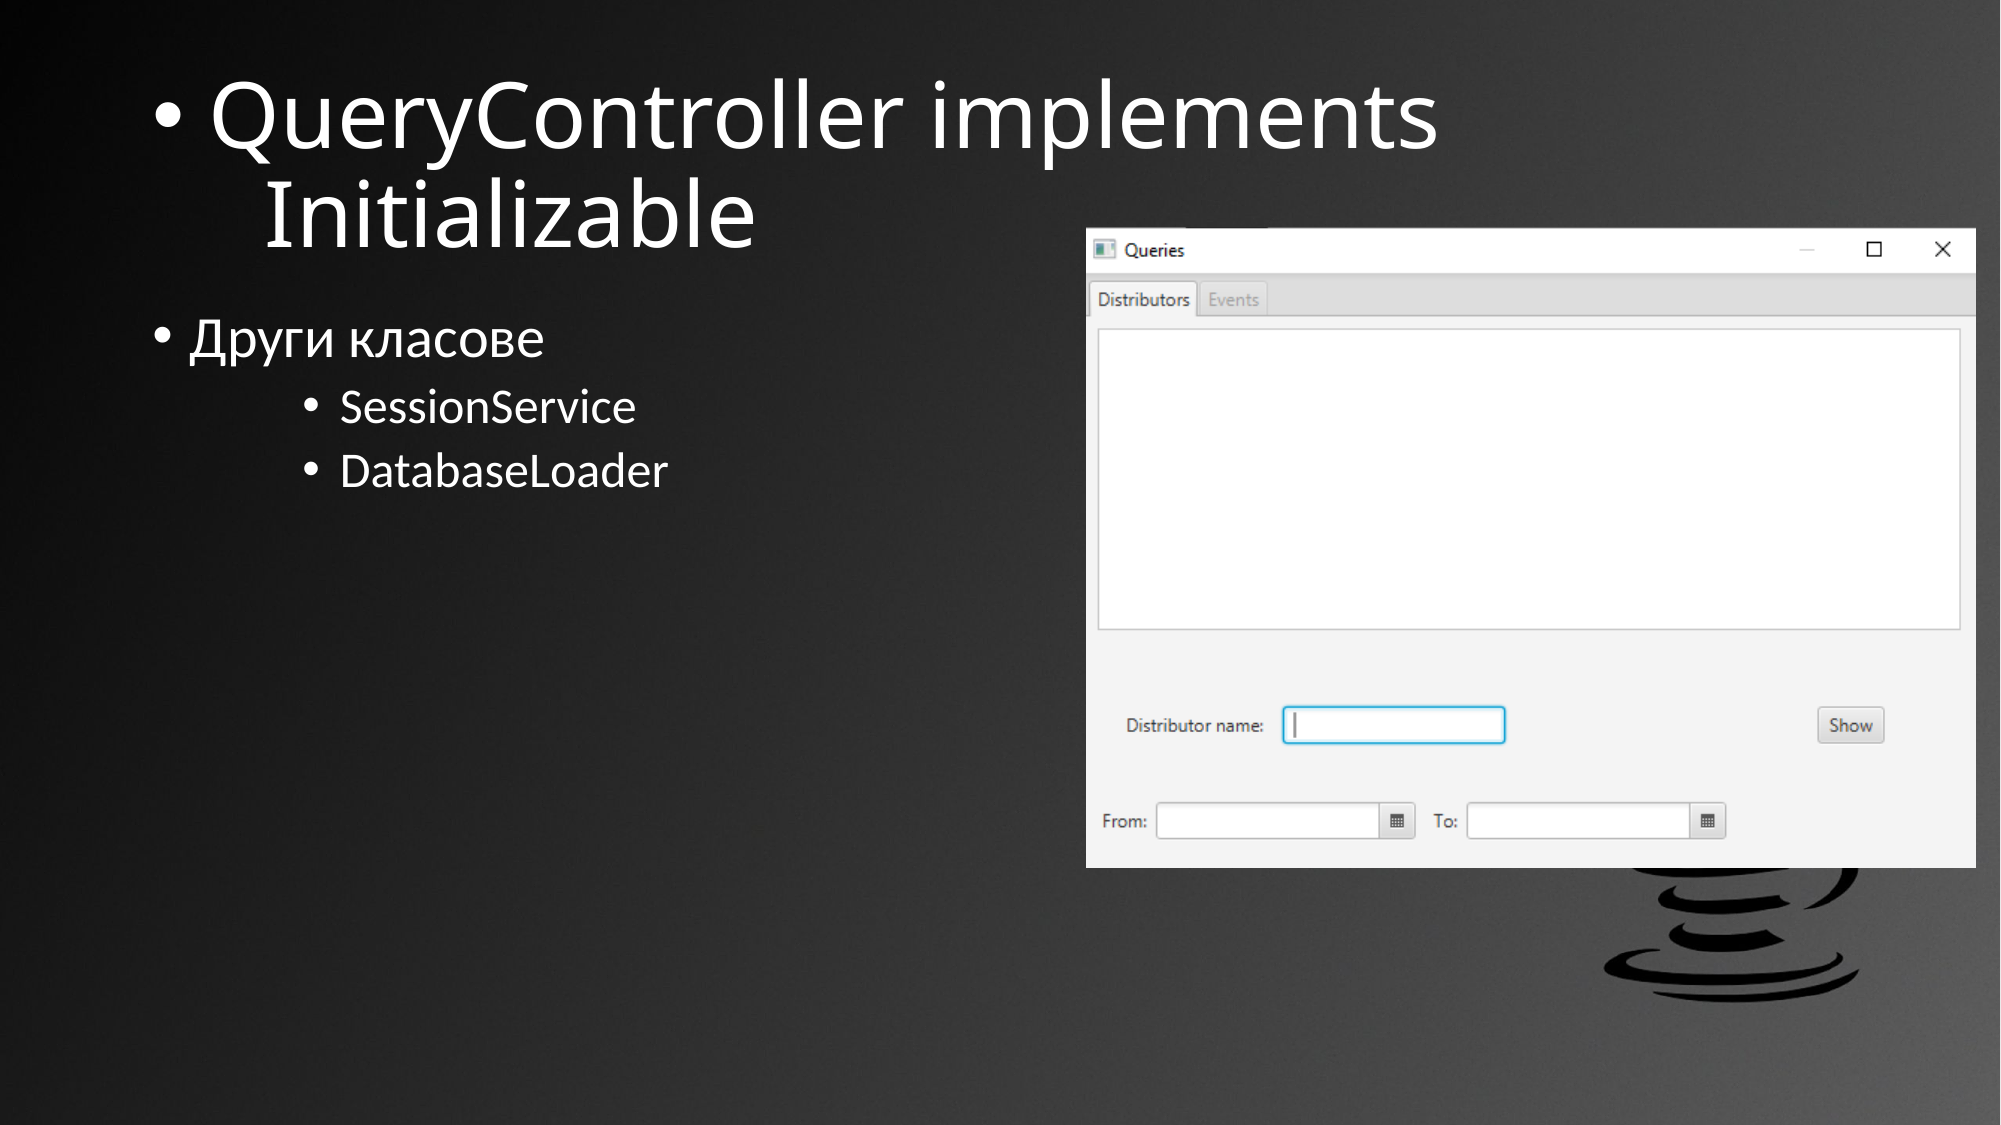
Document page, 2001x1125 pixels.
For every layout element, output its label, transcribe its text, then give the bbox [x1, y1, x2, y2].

title QueryController implements Initializable [137, 59, 1863, 278]
picture [1086, 227, 1976, 868]
list Други класове SessionService DatabaseLoader [137, 299, 1863, 1014]
